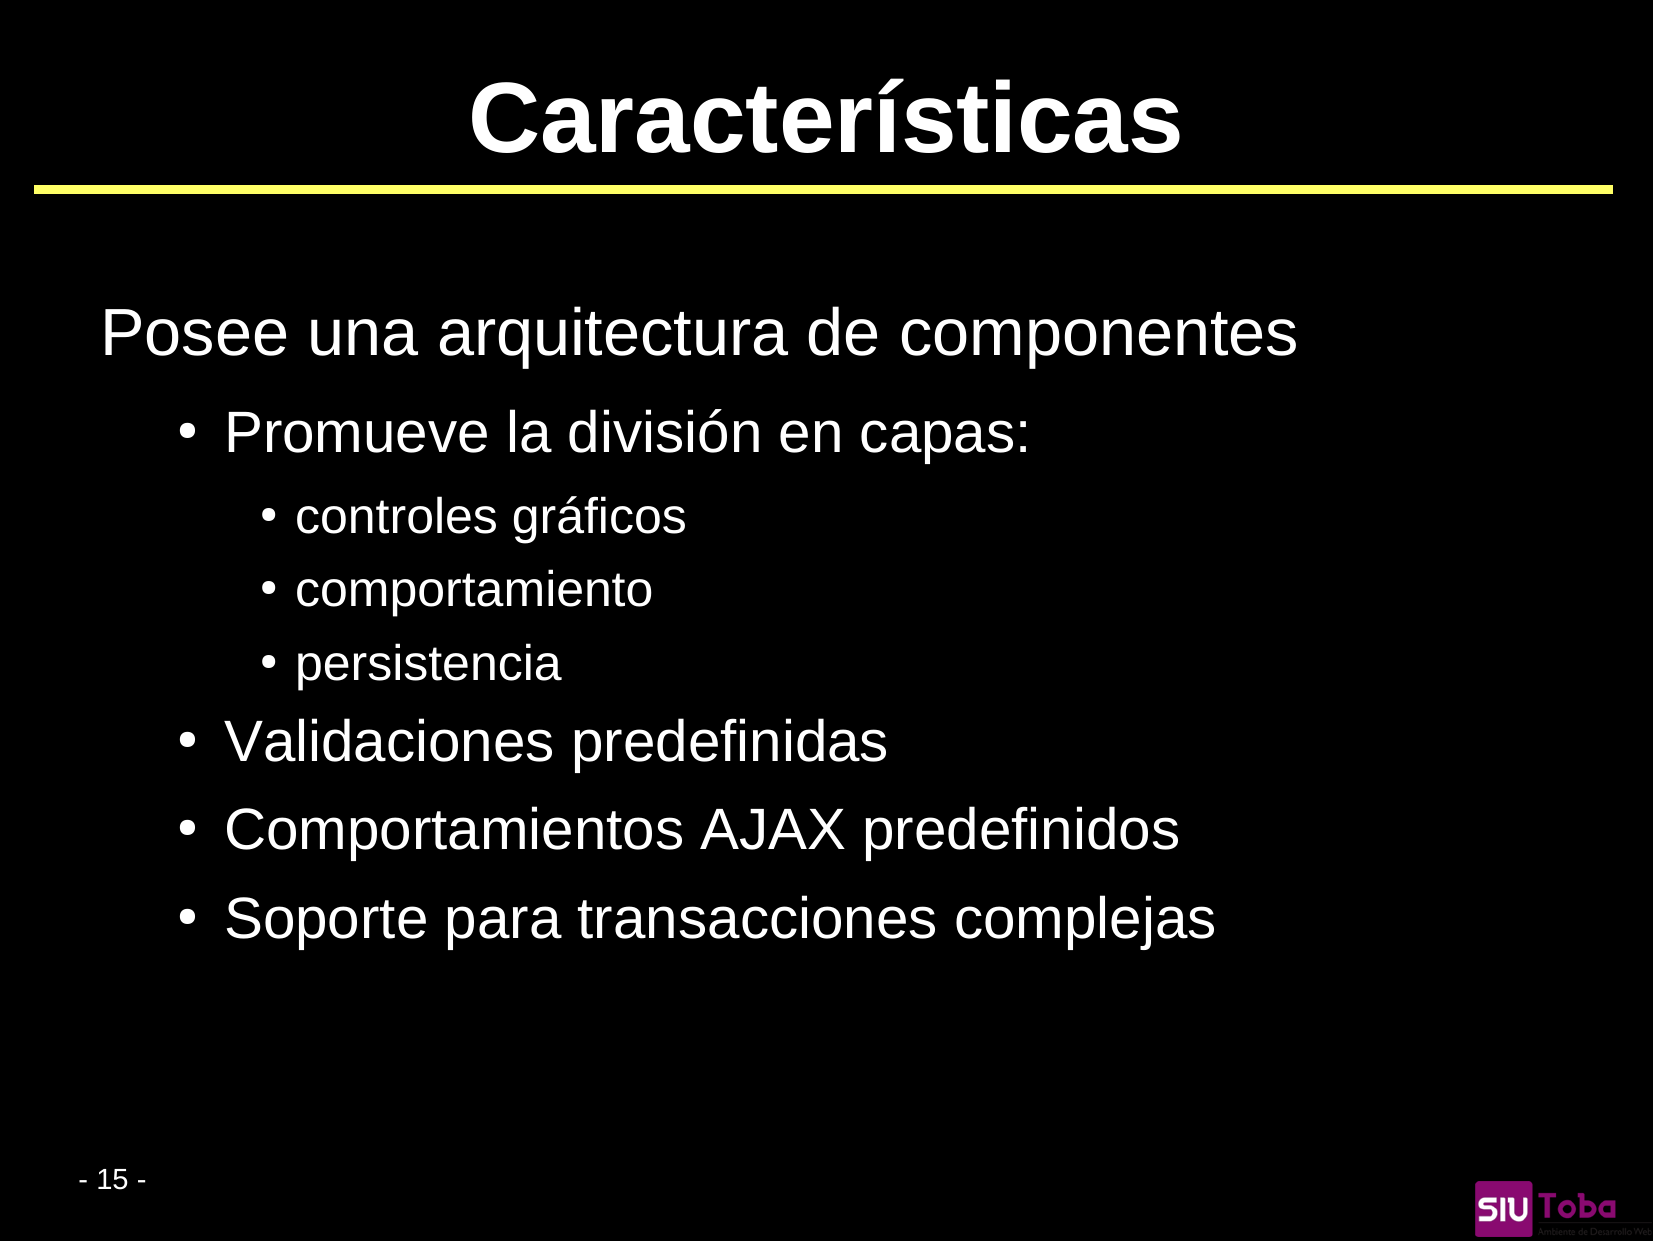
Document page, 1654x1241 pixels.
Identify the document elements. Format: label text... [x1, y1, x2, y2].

picture [1475, 1181, 1652, 1237]
list Posee una arquitectura de componentes Promueve la división en capas: controles gráficos comportamiento persistencia Validaciones predefinidas Comportamientos AJAX predefinidos Soporte para transacciones complejas [82, 295, 1565, 1095]
title Características [58, 47, 1594, 188]
